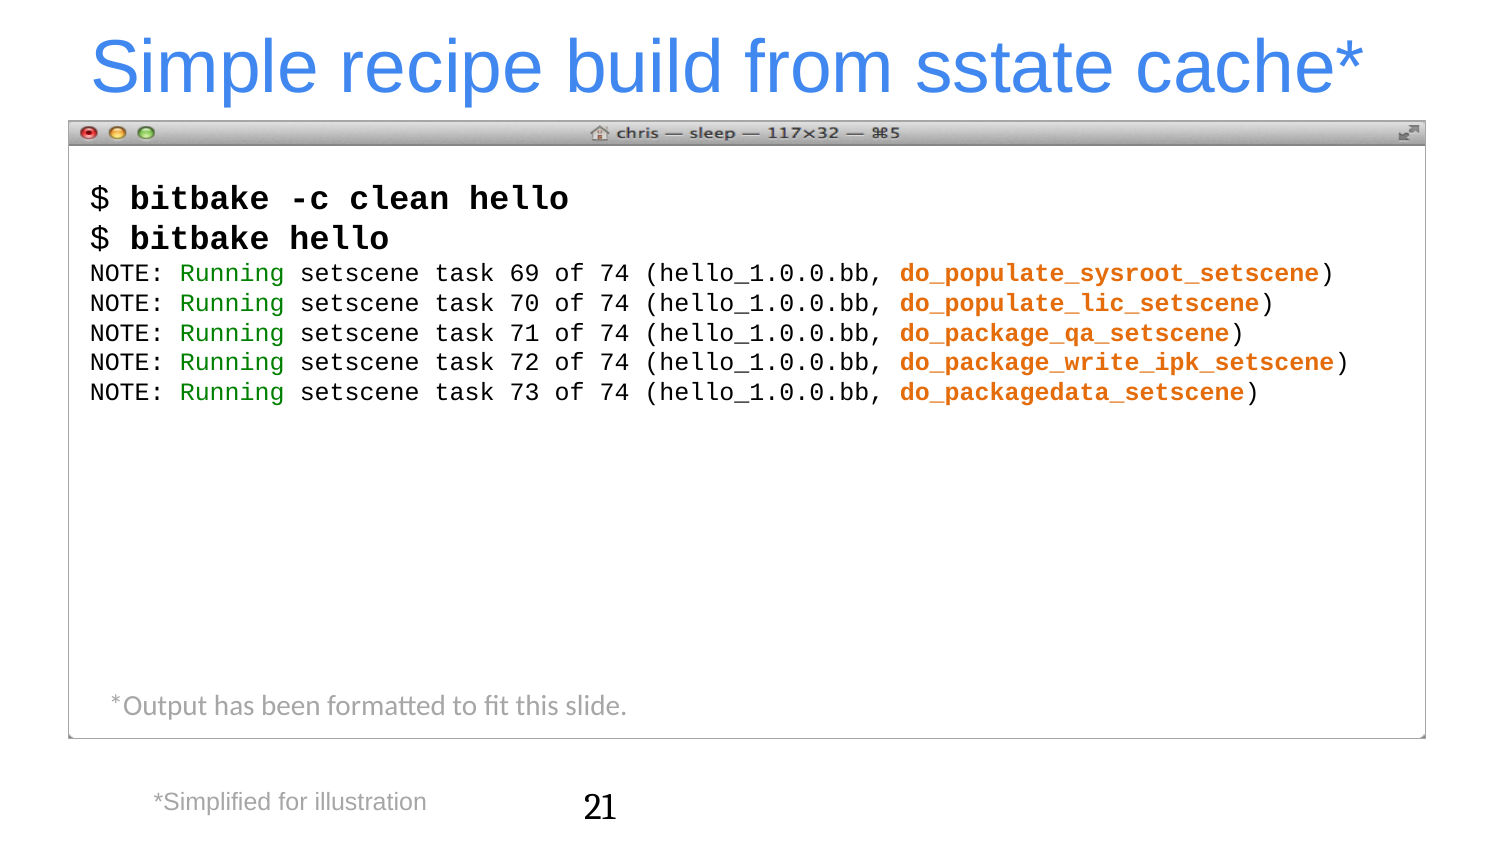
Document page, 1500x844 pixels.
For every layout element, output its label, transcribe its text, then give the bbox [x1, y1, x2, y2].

text_box *Output has been formatted to fit this slide. [93, 679, 765, 717]
text_box Simple recipe build from sstate cache* [75, 10, 1425, 115]
picture [69, 121, 1425, 738]
text_box *Simplified for illustration [138, 778, 443, 812]
text_box <number> [475, 782, 631, 827]
text_box $ bitbake -c clean hello $ bitbake hello NOTE: Running setscene task 69 of 74 (hello_1.0.0.bb, do_populate_sysroot_setscene) NOTE: Running setscene task 70 of 74 (hello_1.0.0.bb, do_populate_lic_setscene) NOTE: Running setscene task 71 of 74 (hello_1.0.0.bb, do_package_qa_setscene) NOTE: Running setscene task 72 of 74 (hello_1.0.0.bb, do_package_write_ipk_setscene) NOTE: Running setscene task 73 of 74 (hello_1.0.0.bb, do_packagedata_setscene) [75, 168, 1402, 446]
